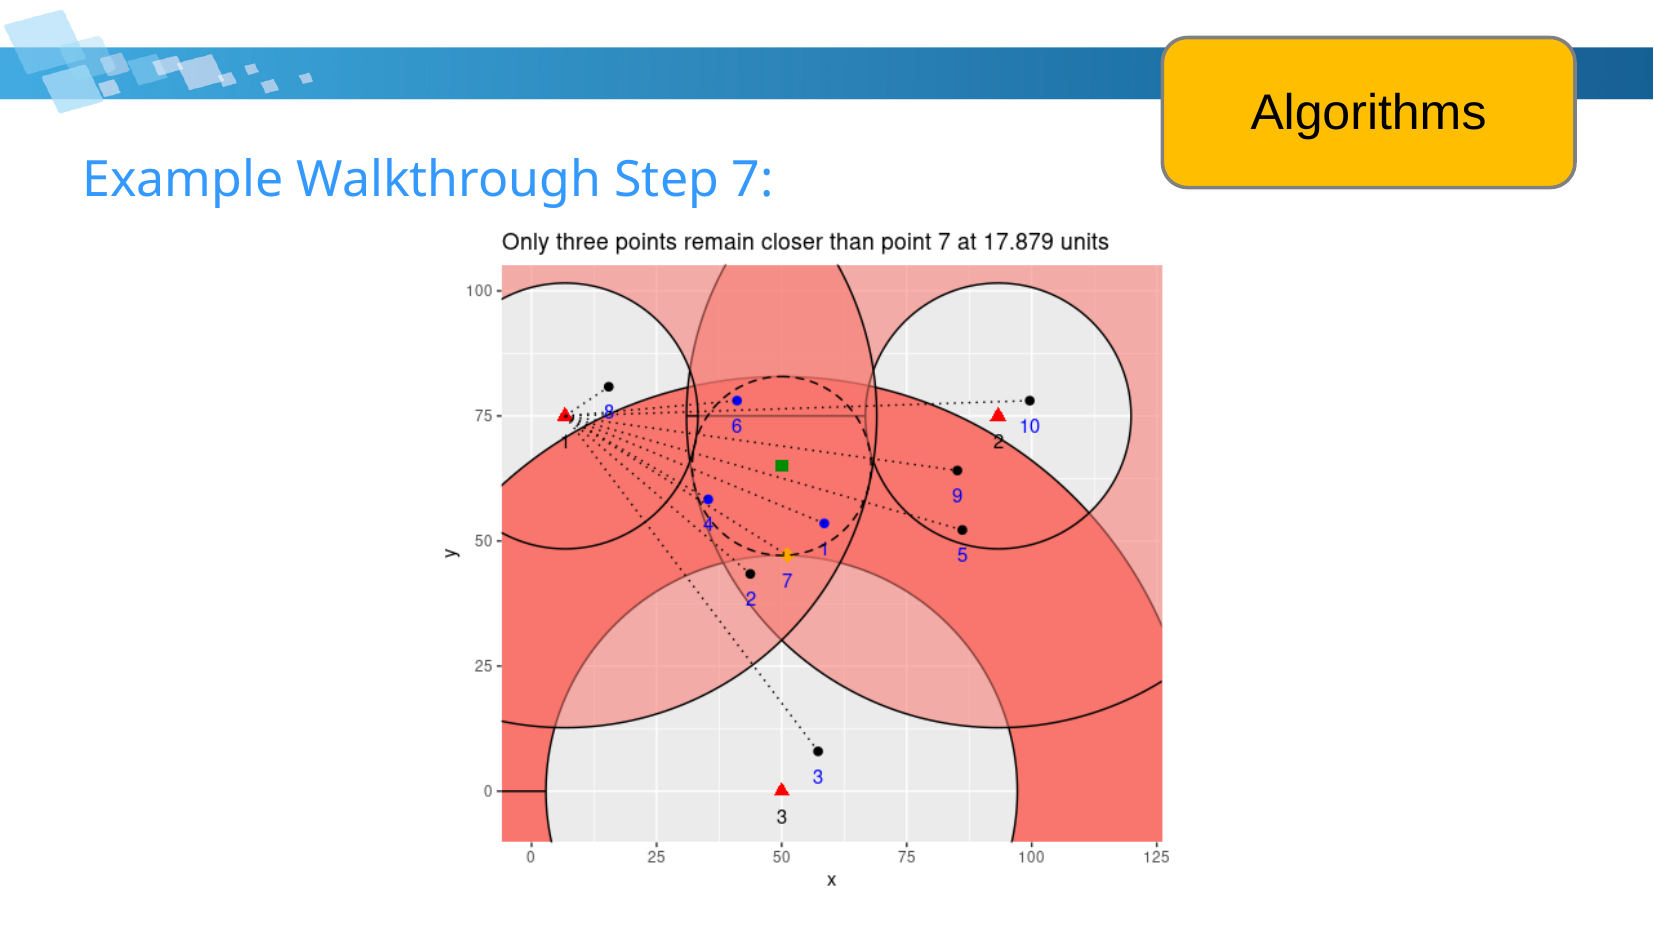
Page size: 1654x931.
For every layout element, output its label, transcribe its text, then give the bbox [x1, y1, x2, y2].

title Example Walkthrough Step 7: [82, 99, 1571, 255]
picture [0, 0, 1653, 929]
text_box Algorithms [1162, 37, 1576, 188]
